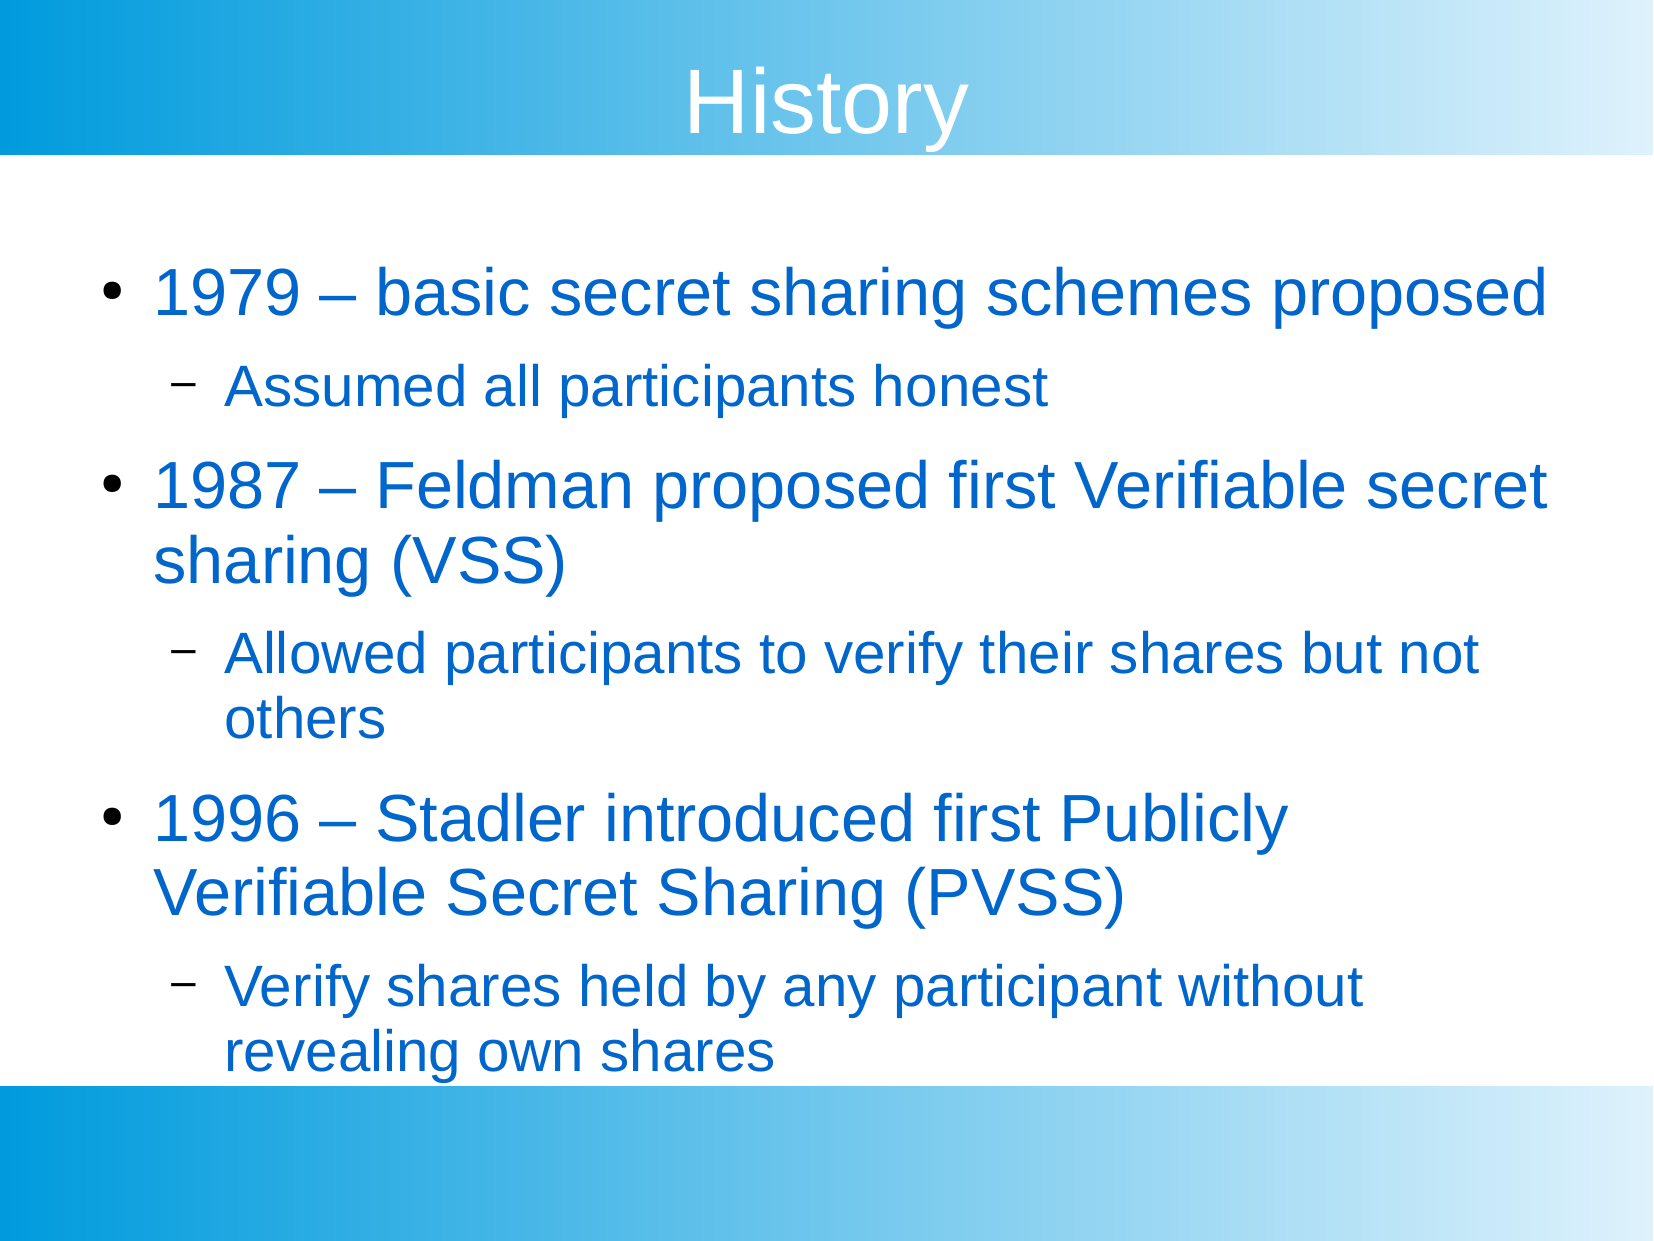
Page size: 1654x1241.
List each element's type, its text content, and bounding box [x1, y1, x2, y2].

list 1979 – basic secret sharing schemes proposed Assumed all participants honest 1987 – Feldman proposed first Verifiable secret sharing (VSS) Allowed participants to verify their shares but not others 1996 – Stadler introduced first Publicly Verifiable Secret Sharing (PVSS) Verify shares held by any participant without revealing own shares [82, 255, 1571, 975]
title History [82, 49, 1571, 155]
